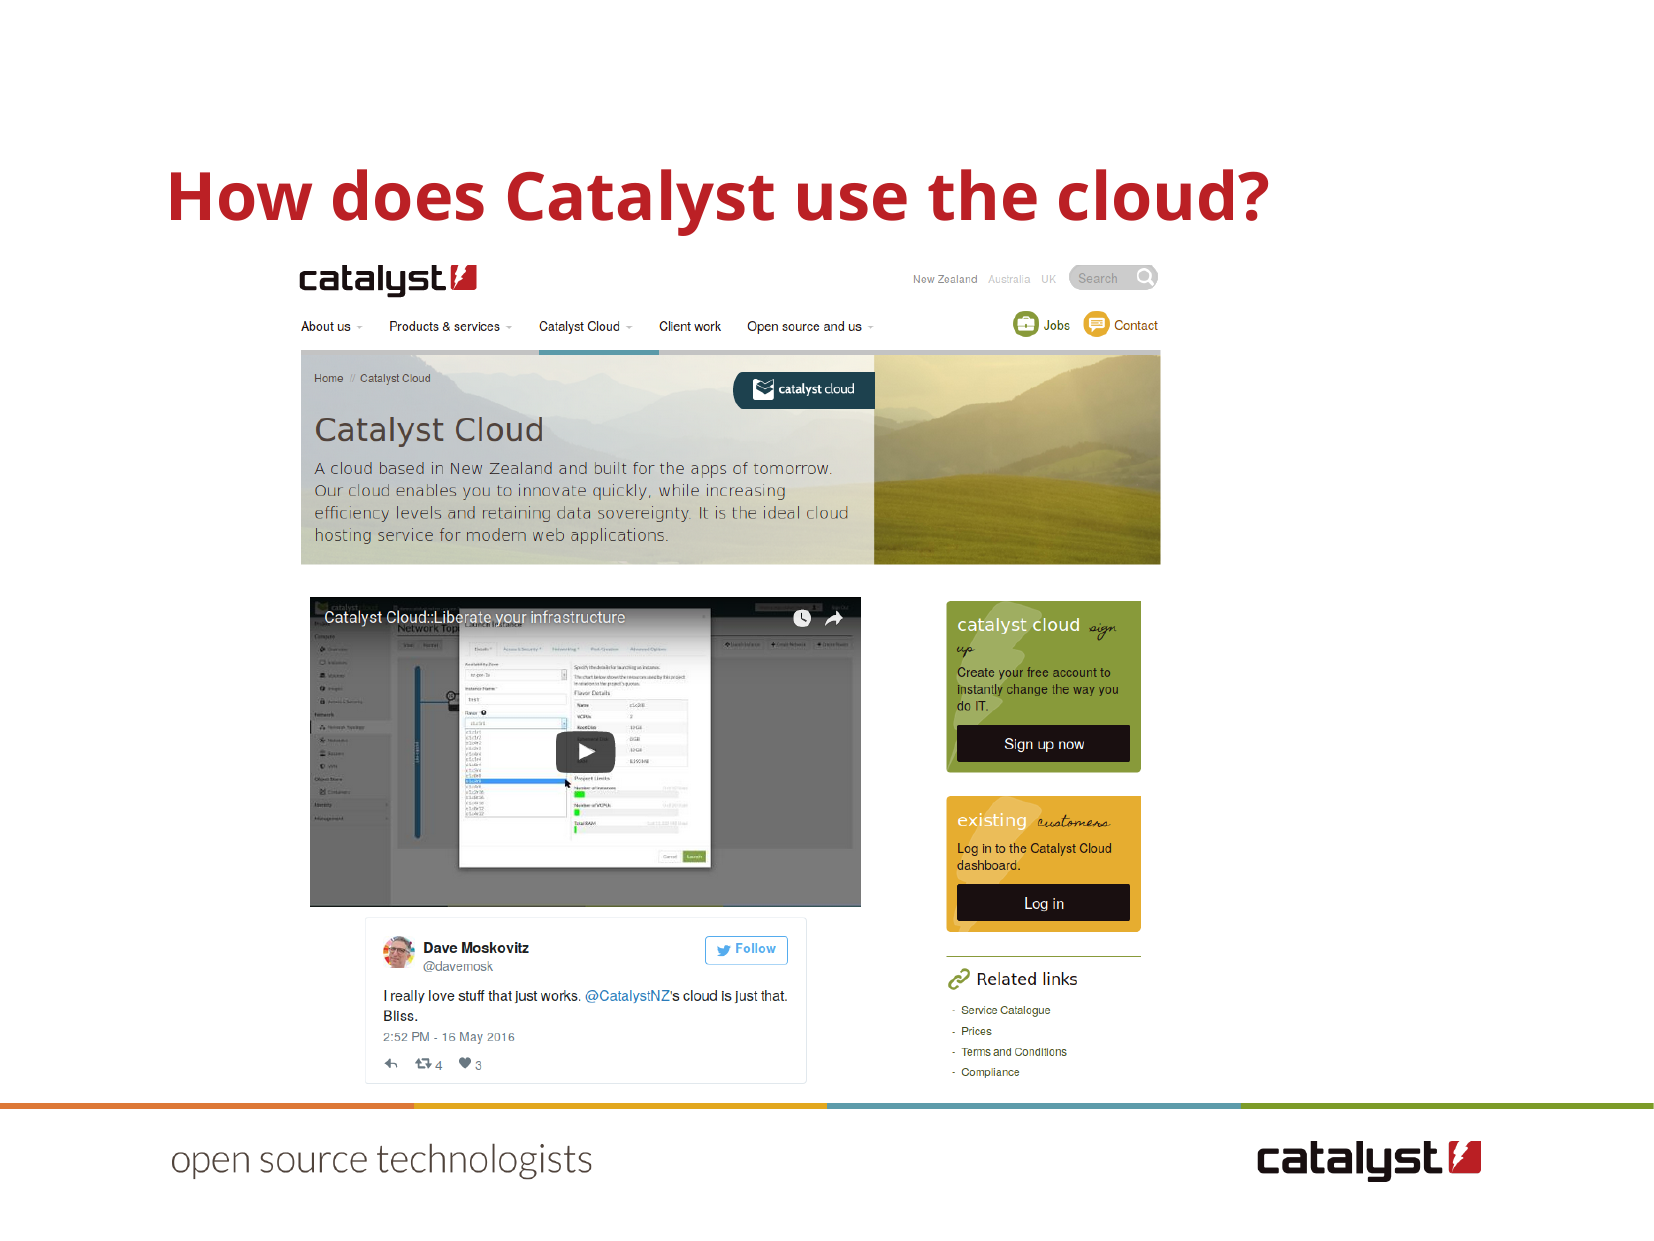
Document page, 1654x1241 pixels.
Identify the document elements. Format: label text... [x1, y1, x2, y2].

picture [0, 1103, 1654, 1182]
title How does Catalyst use the cloud? [165, 90, 1489, 298]
picture [259, 265, 1252, 1087]
